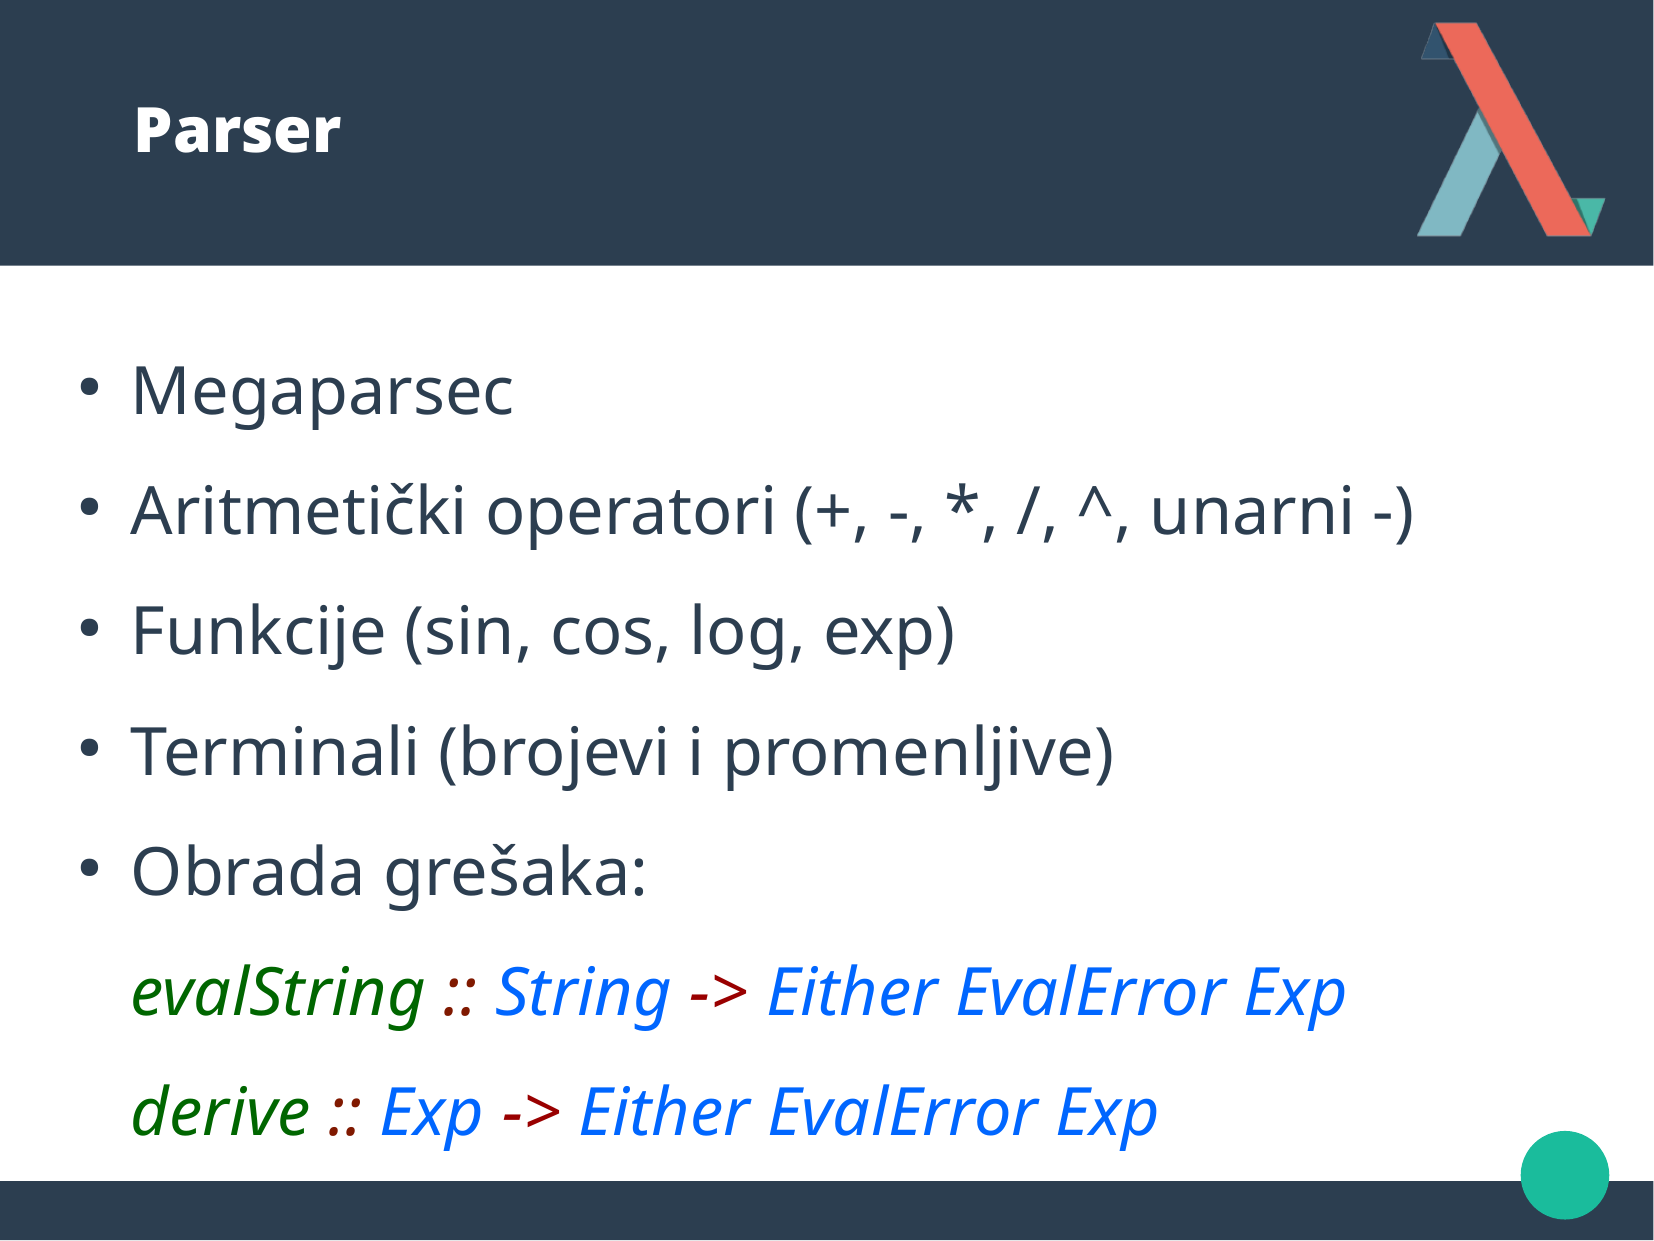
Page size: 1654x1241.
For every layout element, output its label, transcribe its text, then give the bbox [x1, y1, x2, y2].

picture [1395, 19, 1616, 240]
list Megaparsec Aritmetički operatori (+, -, *, /, ^, unarni -) Funkcije (sin, cos, log, exp) Terminali (brojevi i promenljive) Obrada grešaka: evalString :: String -> Either EvalError Exp derive :: Exp -> Either EvalError Exp [60, 343, 1596, 1171]
title Parser [59, 49, 1595, 207]
